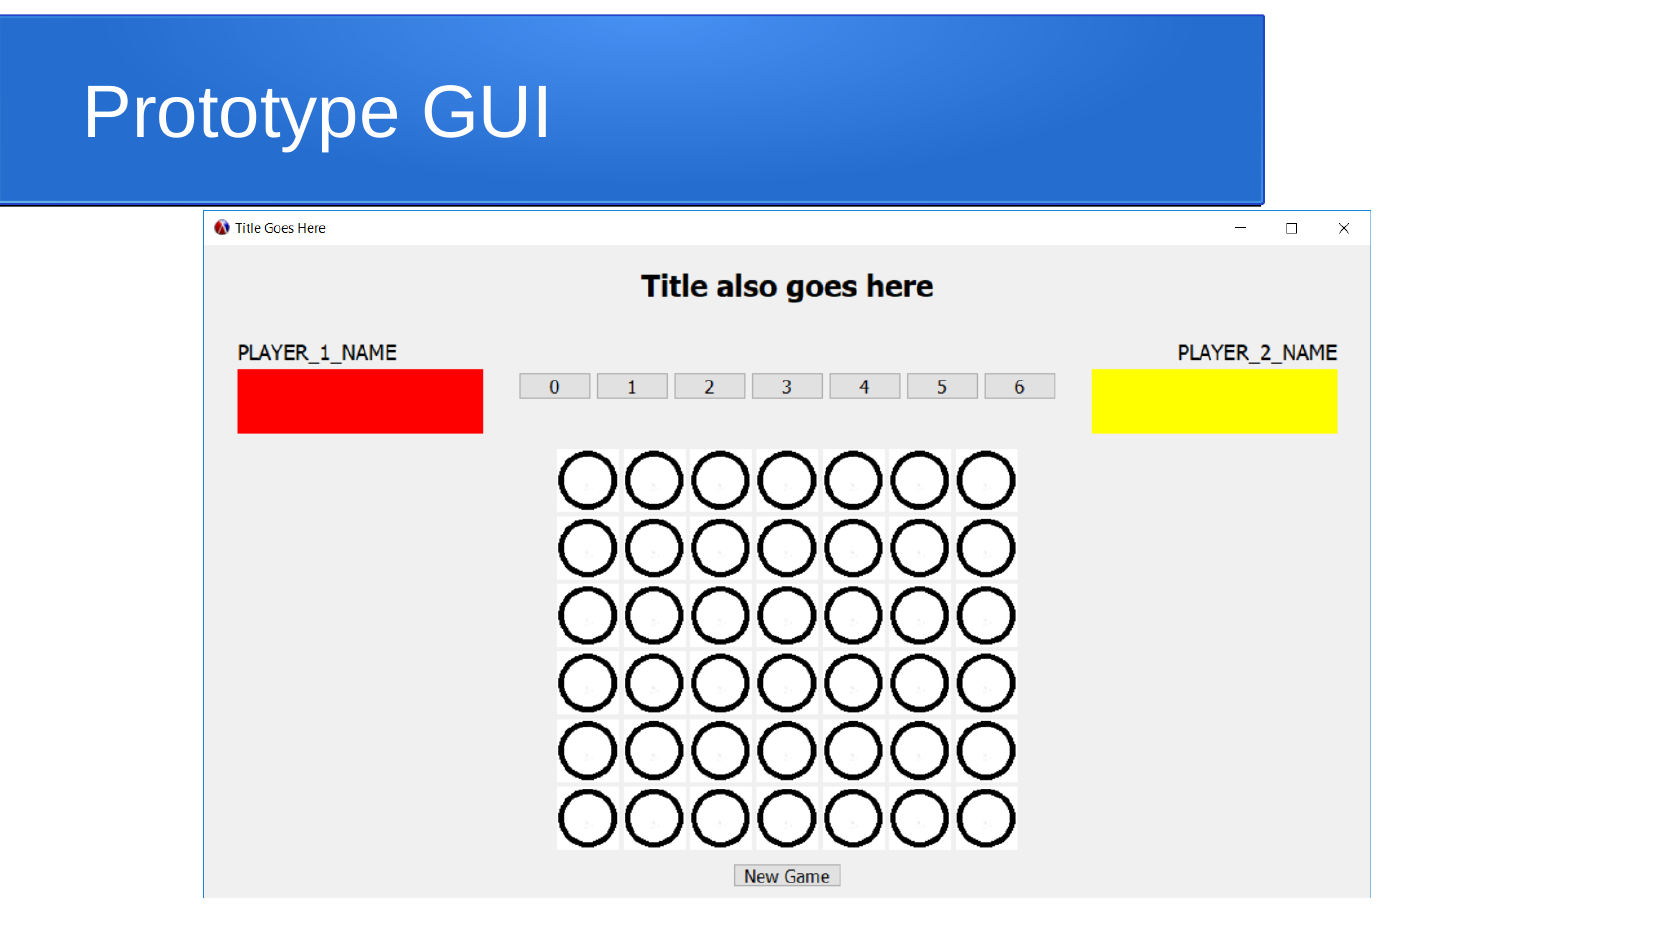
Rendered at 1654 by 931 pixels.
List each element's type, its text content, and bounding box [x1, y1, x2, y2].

title Prototype GUI [82, 35, 1235, 189]
picture [203, 210, 1371, 898]
